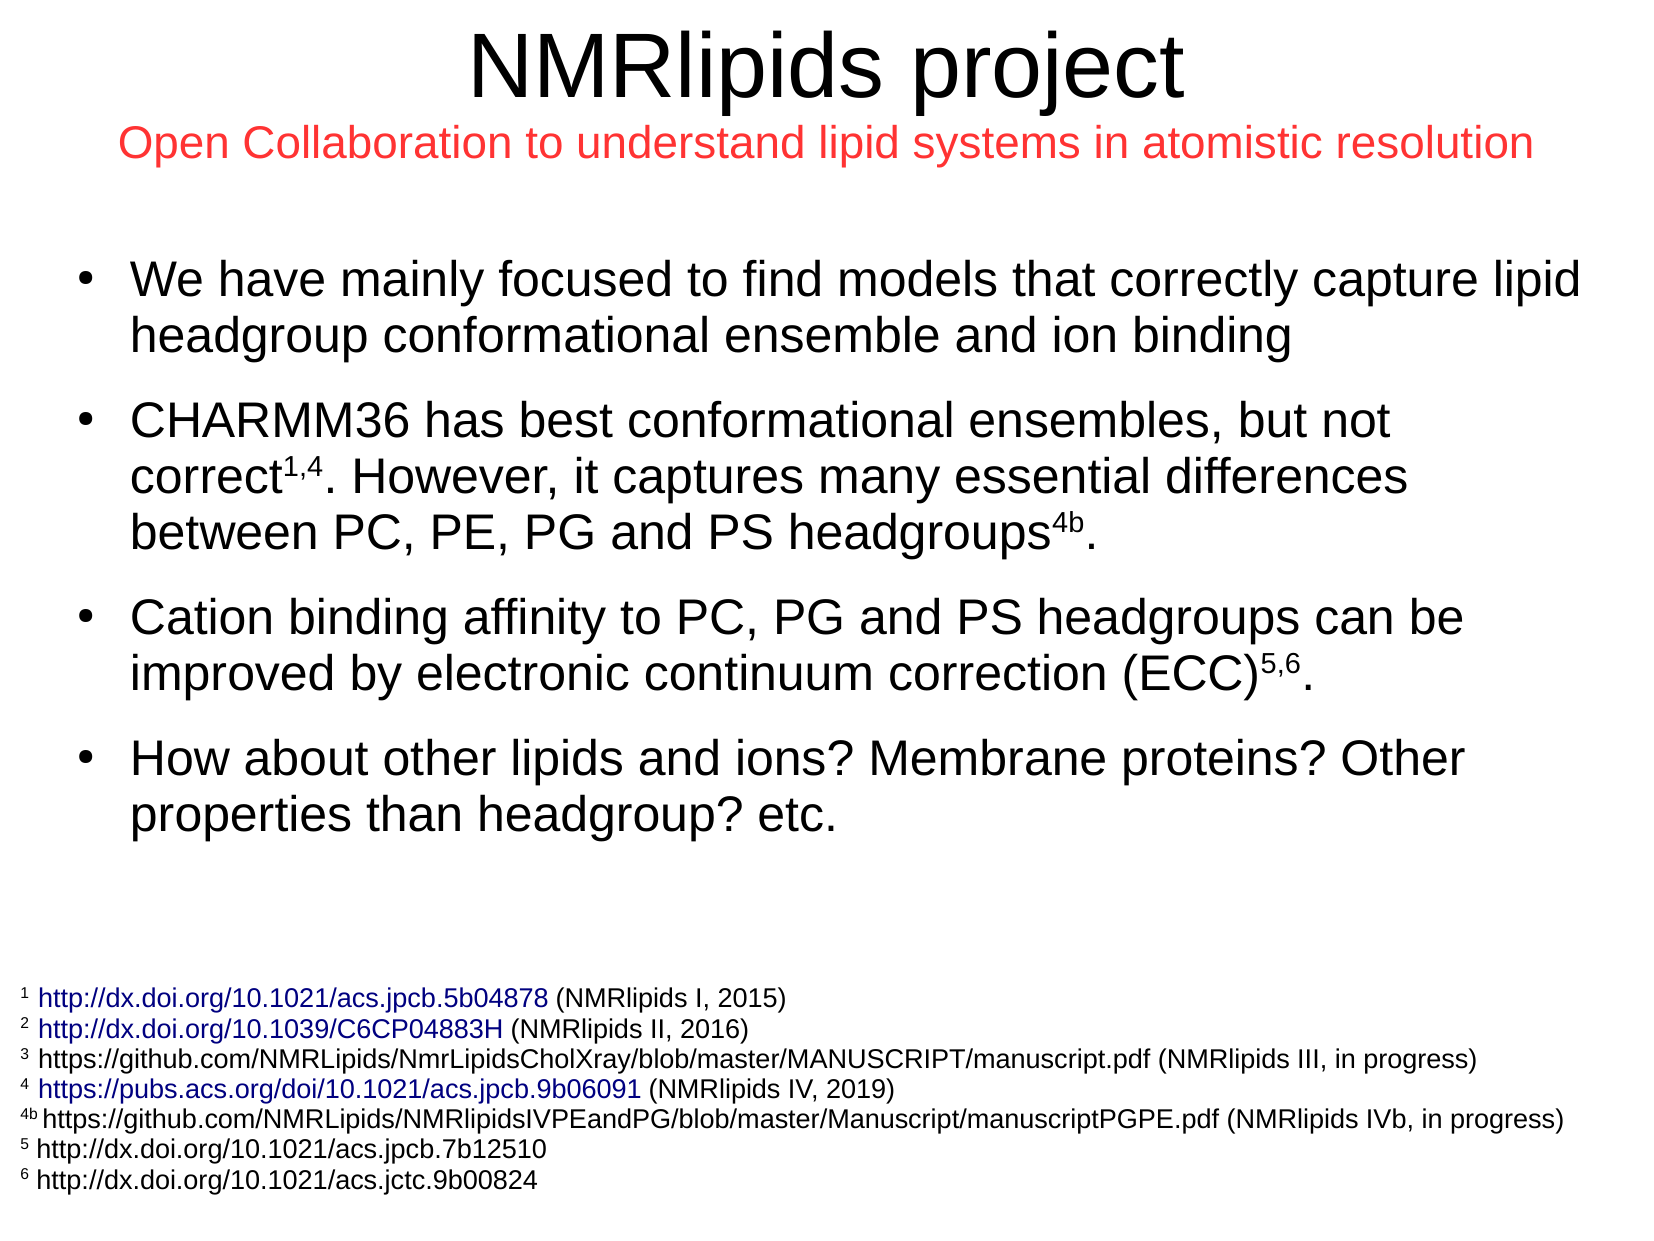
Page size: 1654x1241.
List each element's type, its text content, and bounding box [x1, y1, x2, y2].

list We have mainly focused to find models that correctly capture lipid headgroup conformational ensemble and ion binding CHARMM36 has best conformational ensembles, but not correct1,4. However, it captures many essential differences between PC, PE, PG and PS headgroups4b. Cation binding affinity to PC, PG and PS headgroups can be improved by electronic continuum correction (ECC)5,6. How about other lipids and ions? Membrane proteins? Other properties than headgroup? etc. [59, 251, 1606, 971]
title NMRlipids project Open Collaboration to understand lipid systems in atomistic resolution [82, 14, 1571, 251]
text_box 1 http://dx.doi.org/10.1021/acs.jpcb.5b04878 (NMRlipids I, 2015) 2 http://dx.doi.org/10.1039/C6CP04883H (NMRlipids II, 2016) 3 https://github.com/NMRLipids/NmrLipidsCholXray/blob/master/MANUSCRIPT/manuscript.pdf (NMRlipids III, in progress) 4 https://pubs.acs.org/doi/10.1021/acs.jpcb.9b06091 (NMRlipids IV, 2019) 4b https://github.com/NMRLipids/NMRlipidsIVPEandPG/blob/master/Manuscript/manuscriptPGPE.pdf (NMRlipids IVb, in progress) 5 http://dx.doi.org/10.1021/acs.jpcb.7b12510 6 http://dx.doi.org/10.1021/acs.jctc.9b00824 [5, 975, 1579, 1210]
